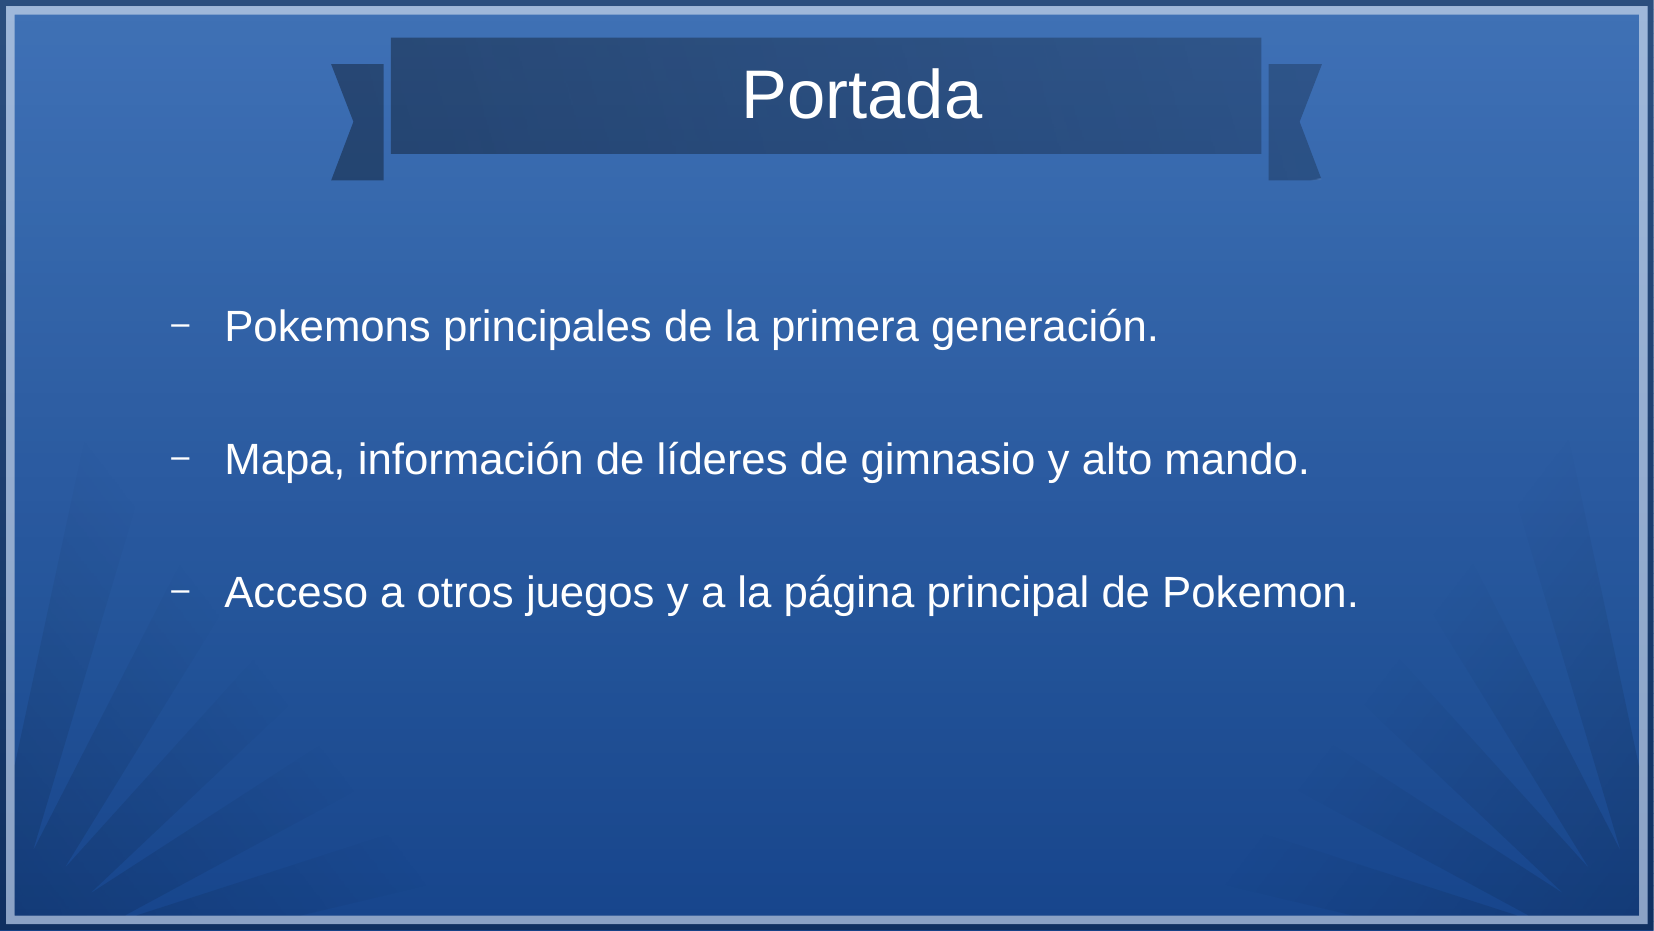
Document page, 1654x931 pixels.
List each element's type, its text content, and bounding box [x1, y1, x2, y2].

title Portada [389, 35, 1264, 154]
list Pokemons principales de la primera generación. Mapa, información de líderes de gimnasio y alto mando. Acceso a otros juegos y a la página principal de Pokemon. [82, 224, 1571, 848]
